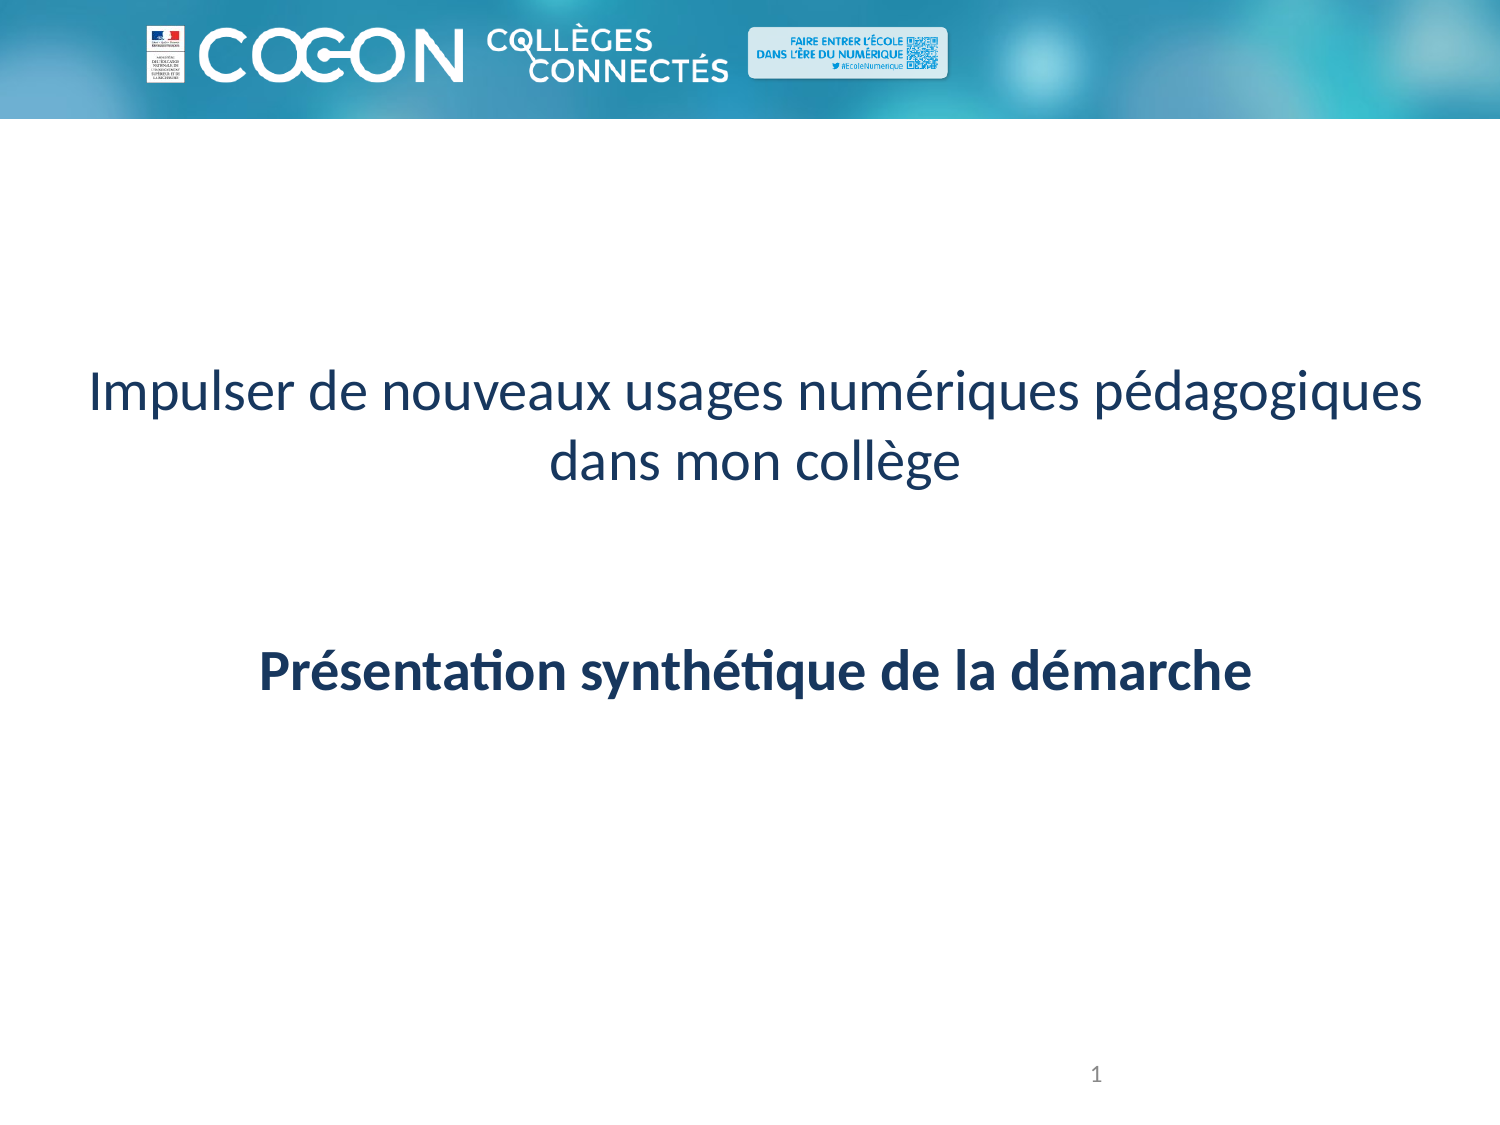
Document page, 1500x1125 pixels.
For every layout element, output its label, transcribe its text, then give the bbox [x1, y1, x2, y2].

title Impulser de nouveaux usages numériques pédagogiques dans mon collège Présentation synthétique de la démarche [53, 314, 1459, 740]
picture [0, 0, 1500, 119]
text_box 1 [1074, 1042, 1426, 1103]
